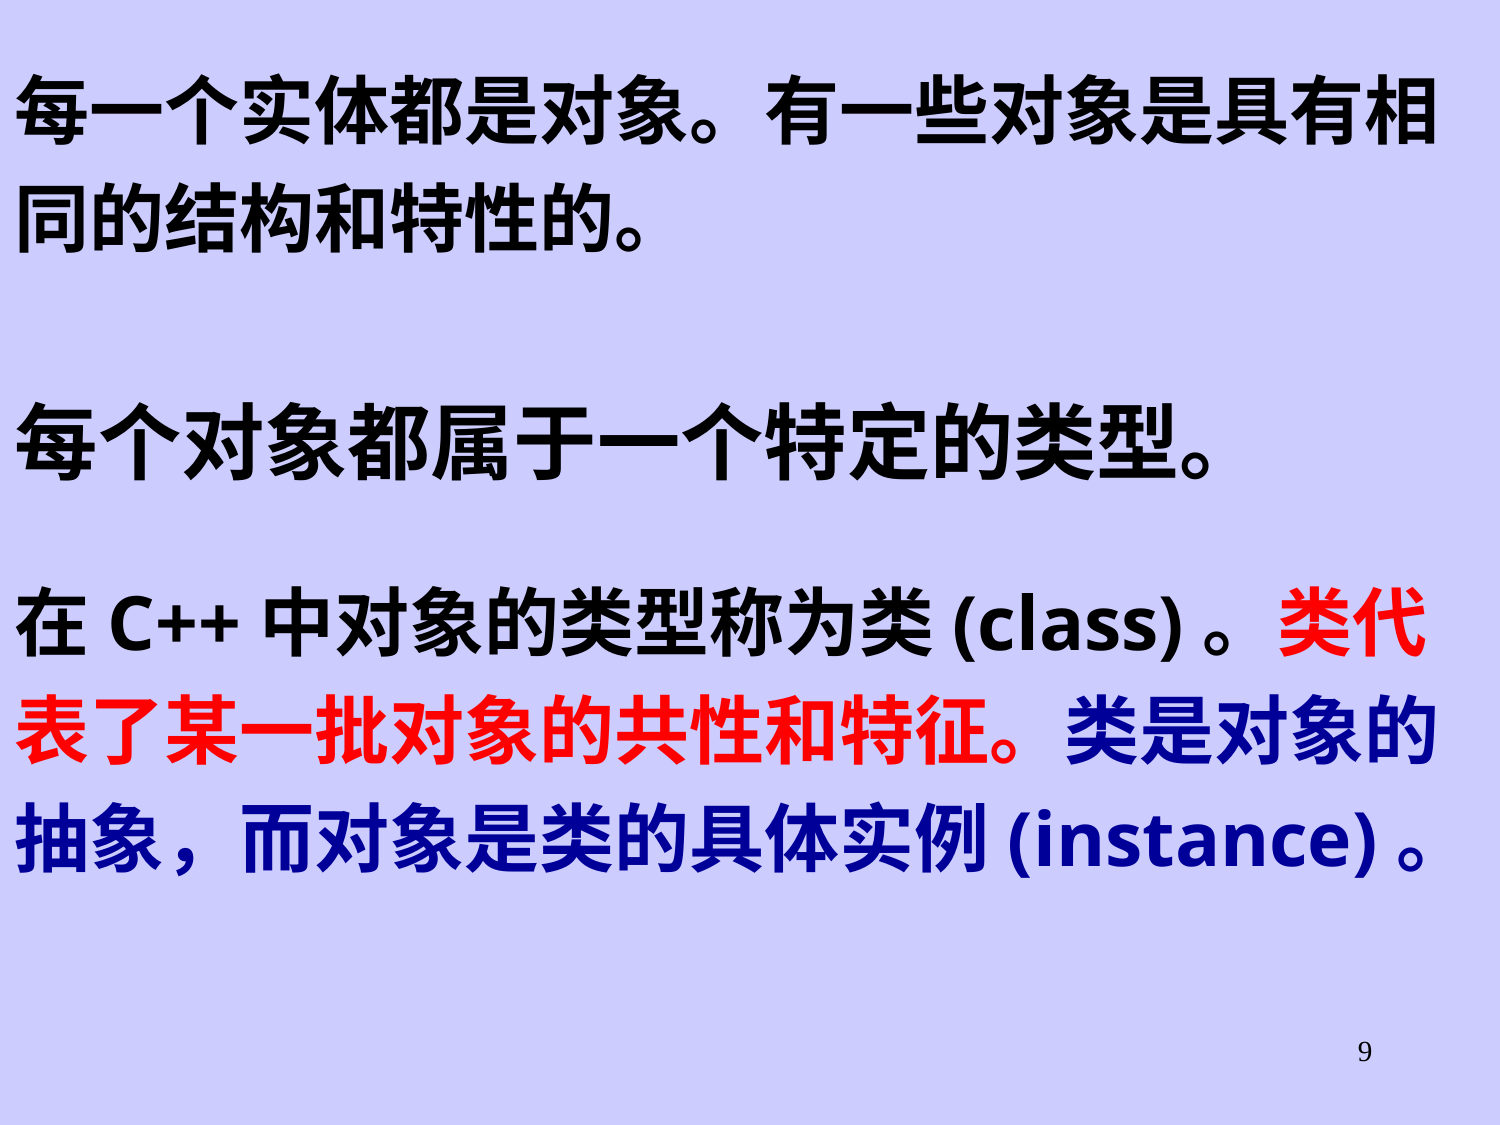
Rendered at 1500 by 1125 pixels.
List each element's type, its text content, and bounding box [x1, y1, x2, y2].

text_box 每一个实体都是对象。有一些对象是具有相同的结构和特性的。 [0, 37, 1500, 269]
text_box 每个对象都属于一个特定的类型。 [0, 362, 1388, 498]
text_box 在C++中对象的类型称为类(class)。类代表了某一批对象的共性和特征。类是对象的抽象，而对象是类的具体实例(instance)。 [0, 549, 1500, 890]
text_box <编号> [1074, 1025, 1388, 1101]
